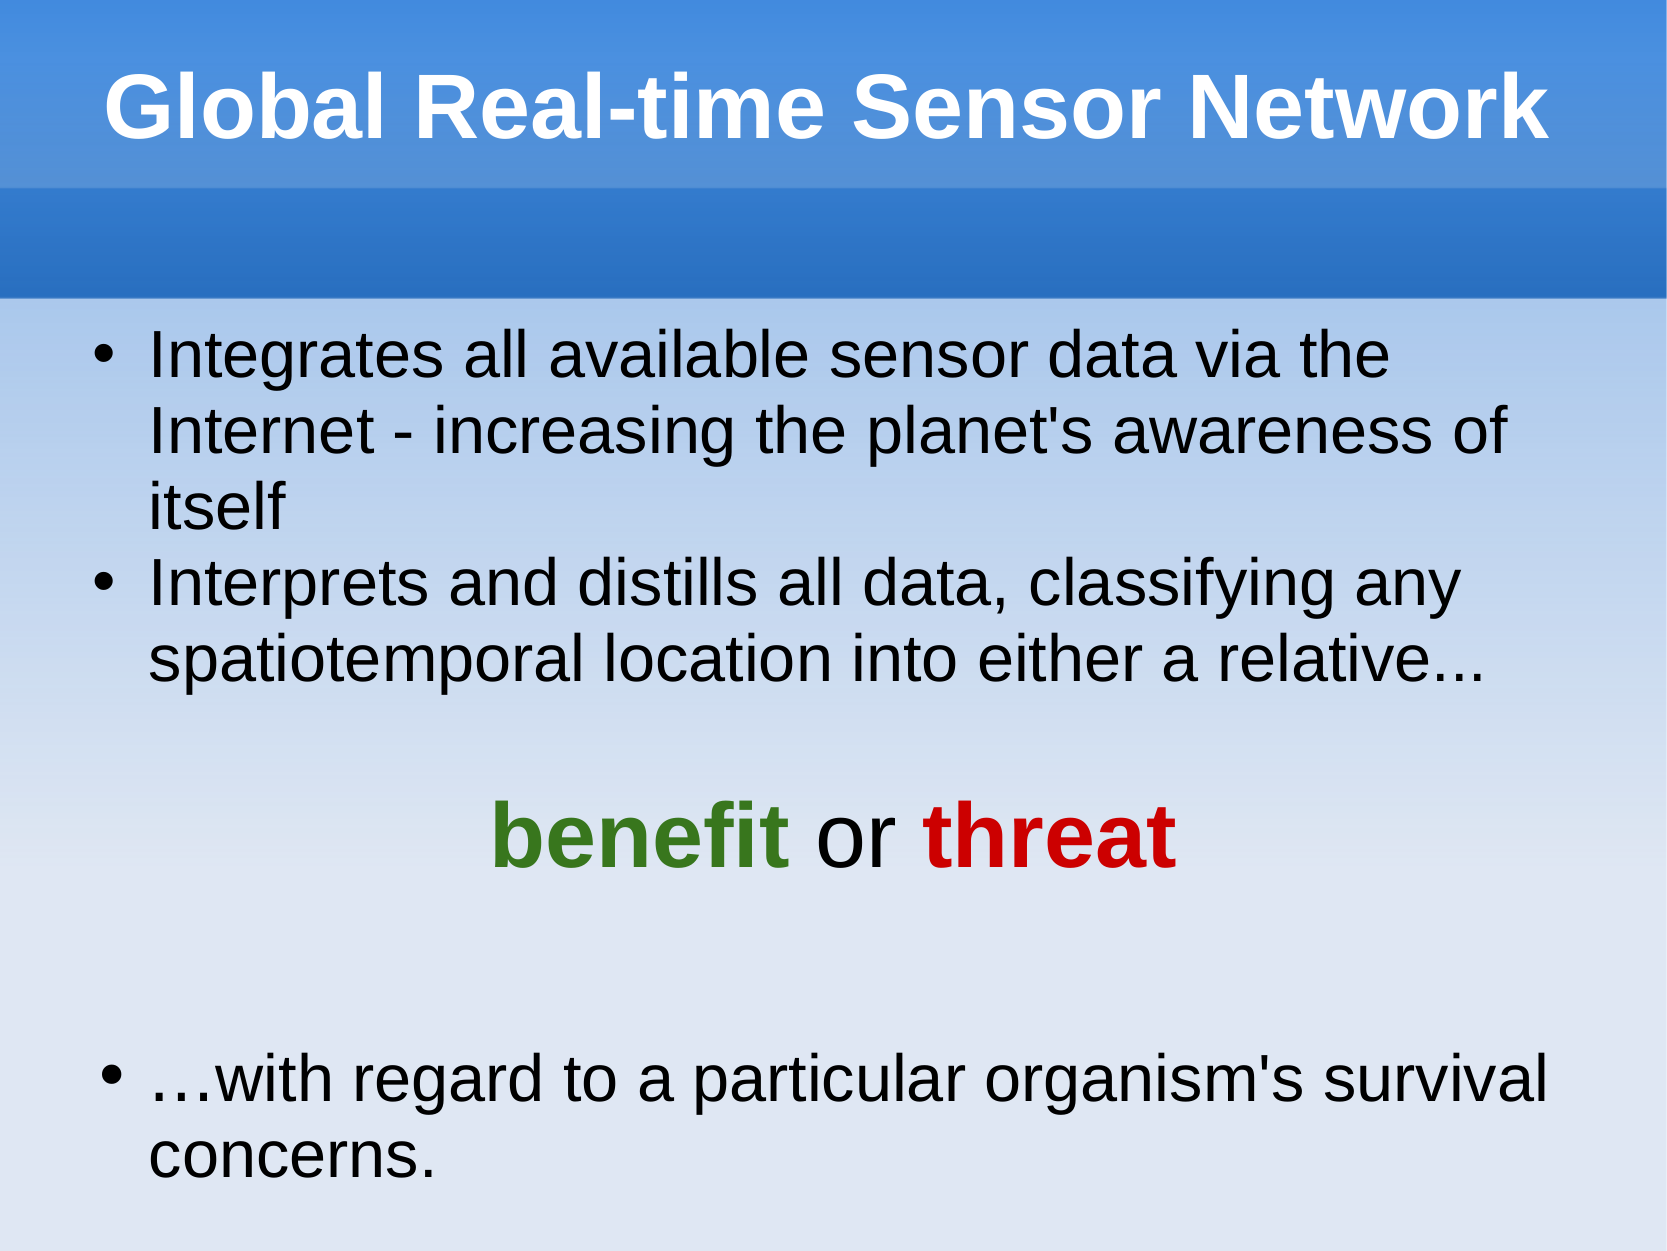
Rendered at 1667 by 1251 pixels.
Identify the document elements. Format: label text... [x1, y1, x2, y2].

title Global Real-time Sensor Network [67, 6, 1587, 209]
subtitle Integrates all available sensor data via the Internet - increasing the planet's awareness of itself Interprets and distills all data, classifying any spatiotemporal location into either a relative... benefit or threat …with regard to a particular organism's survival concerns. [73, 316, 1593, 1242]
picture [0, 0, 1667, 1251]
